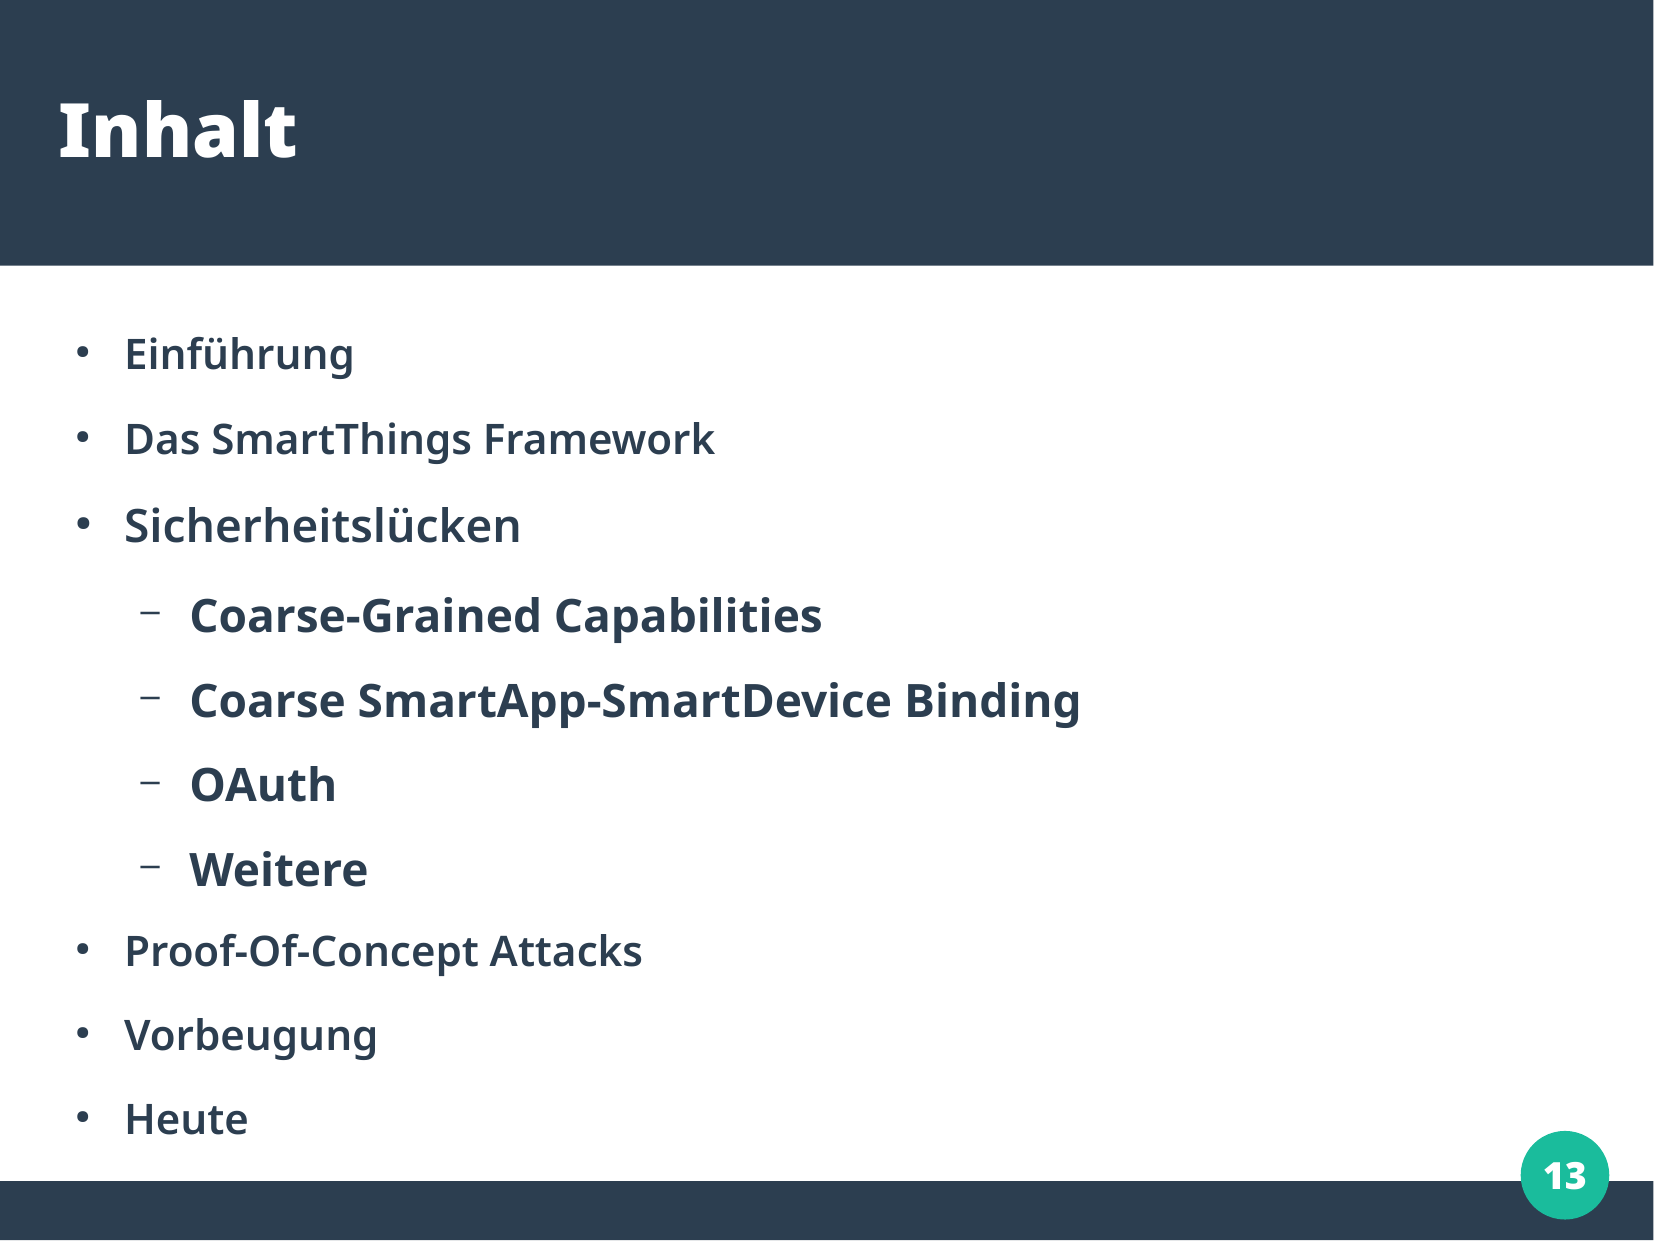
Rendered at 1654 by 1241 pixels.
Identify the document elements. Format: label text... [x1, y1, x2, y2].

title Inhalt [59, 49, 1595, 207]
list Einführung Das SmartThings Framework Sicherheitslücken Coarse-Grained Capabilities Coarse SmartApp-SmartDevice Binding OAuth Weitere Proof-Of-Concept Attacks Vorbeugung Heute [59, 324, 1595, 1152]
